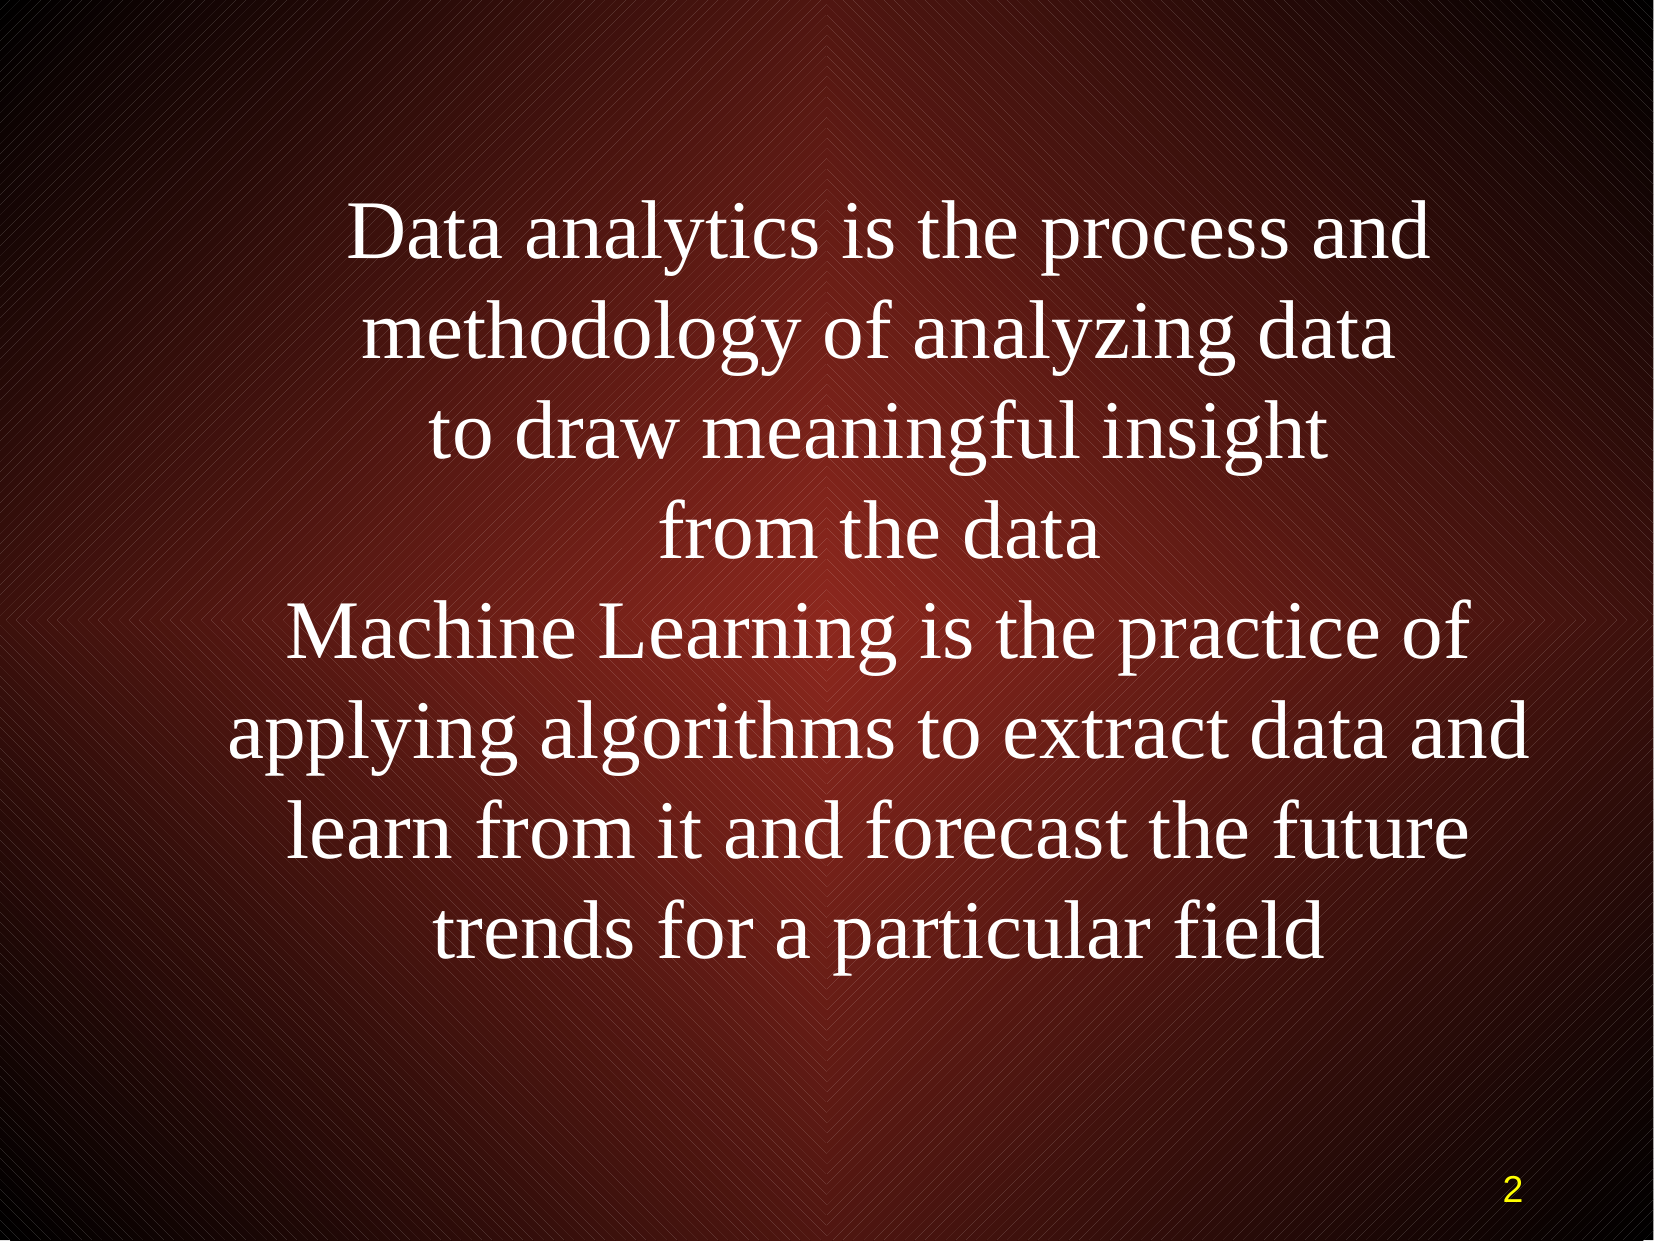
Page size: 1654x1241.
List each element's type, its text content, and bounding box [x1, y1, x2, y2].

text_box Data analytics is the process and methodology of analyzing data to draw meaningful insight from the data Machine Learning is the practice of applying algorithms to extract data and learn from it and forecast the future trends for a particular field [188, 342, 1571, 808]
